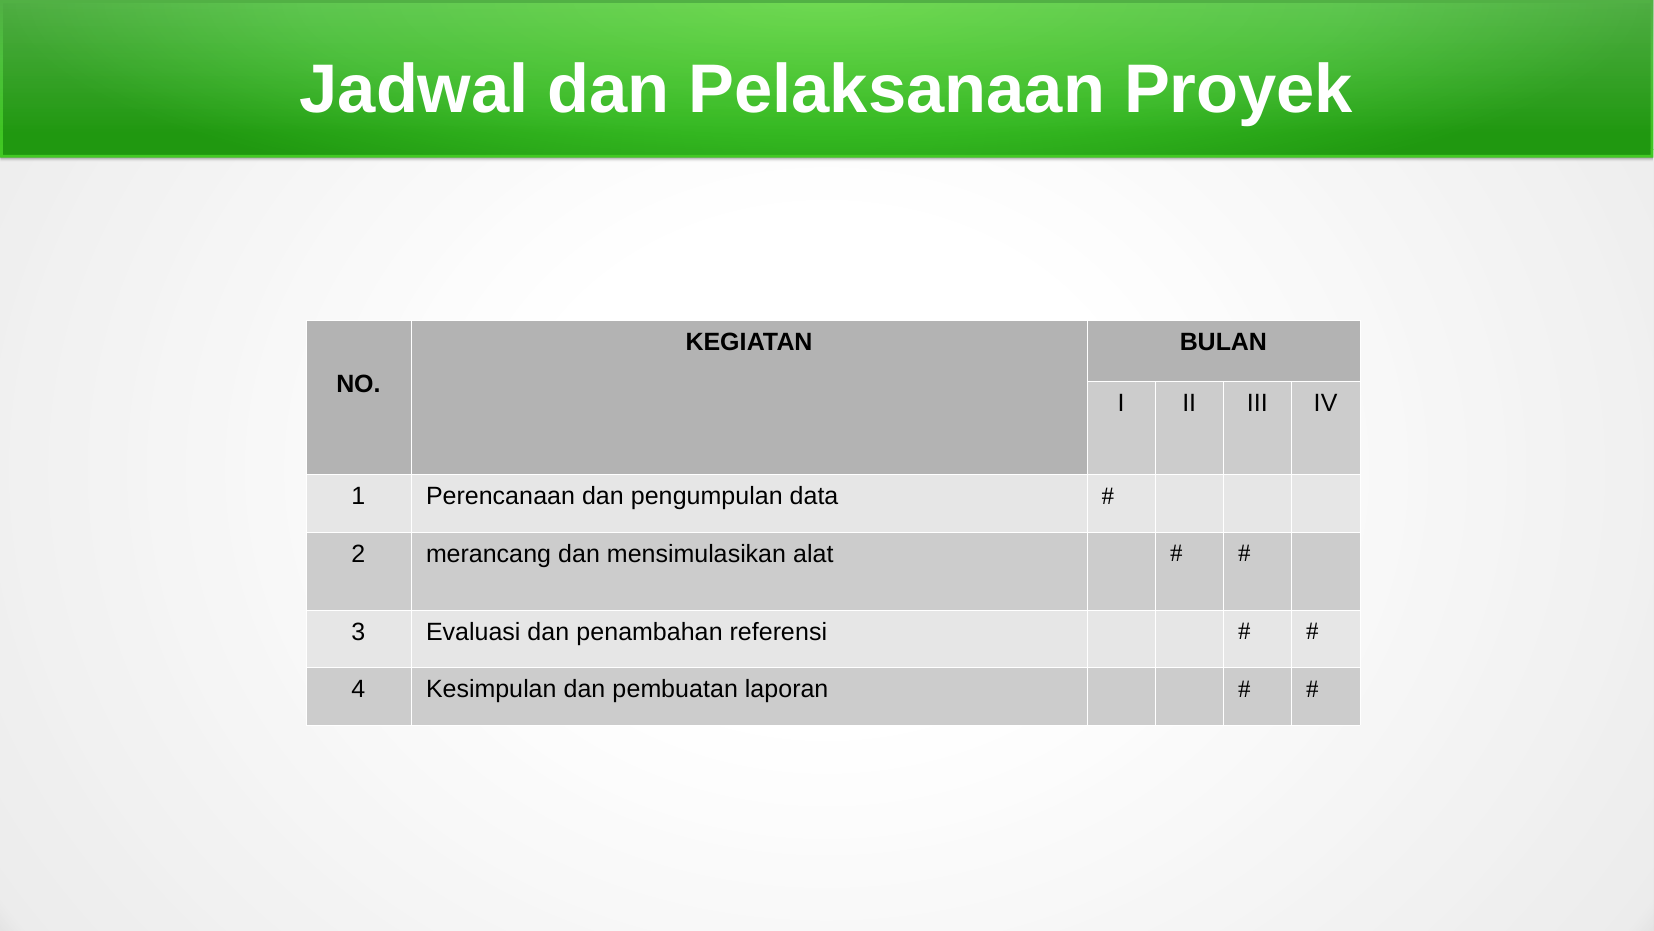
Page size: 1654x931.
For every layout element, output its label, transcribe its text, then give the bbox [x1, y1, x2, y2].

table_cell II [1156, 382, 1223, 474]
table_cell 1 [307, 475, 411, 532]
table_cell I [1088, 382, 1155, 474]
table_cell [1292, 533, 1360, 610]
table_header NO. [307, 321, 411, 474]
table_cell 2 [307, 533, 411, 610]
table_cell [1156, 475, 1223, 532]
table_cell # [1292, 611, 1360, 667]
table_cell Kesimpulan dan pembuatan laporan [412, 668, 1087, 725]
table_cell merancang dan mensimulasikan alat [412, 533, 1087, 610]
title Jadwal dan Pelaksanaan Proyek [82, 35, 1571, 142]
table_cell # [1292, 668, 1360, 725]
table_cell 3 [307, 611, 411, 667]
table_cell IV [1292, 382, 1360, 474]
table_cell [1292, 475, 1360, 532]
table_cell [1156, 668, 1223, 725]
table_header BULAN [1088, 321, 1360, 381]
table_cell [1088, 533, 1155, 610]
table_cell # [1224, 611, 1291, 667]
table_cell Perencanaan dan pengumpulan data [412, 475, 1087, 532]
table_cell [1088, 668, 1155, 725]
table_cell # [1224, 668, 1291, 725]
table_cell [1088, 611, 1155, 667]
table_cell 4 [307, 668, 411, 725]
table_cell [1224, 475, 1291, 532]
table_cell # [1088, 475, 1155, 532]
table_cell # [1224, 533, 1291, 610]
table_cell Evaluasi dan penambahan referensi [412, 611, 1087, 667]
table_header KEGIATAN [412, 321, 1087, 474]
table_cell III [1224, 382, 1291, 474]
table_cell # [1156, 533, 1223, 610]
table_cell [1156, 611, 1223, 667]
